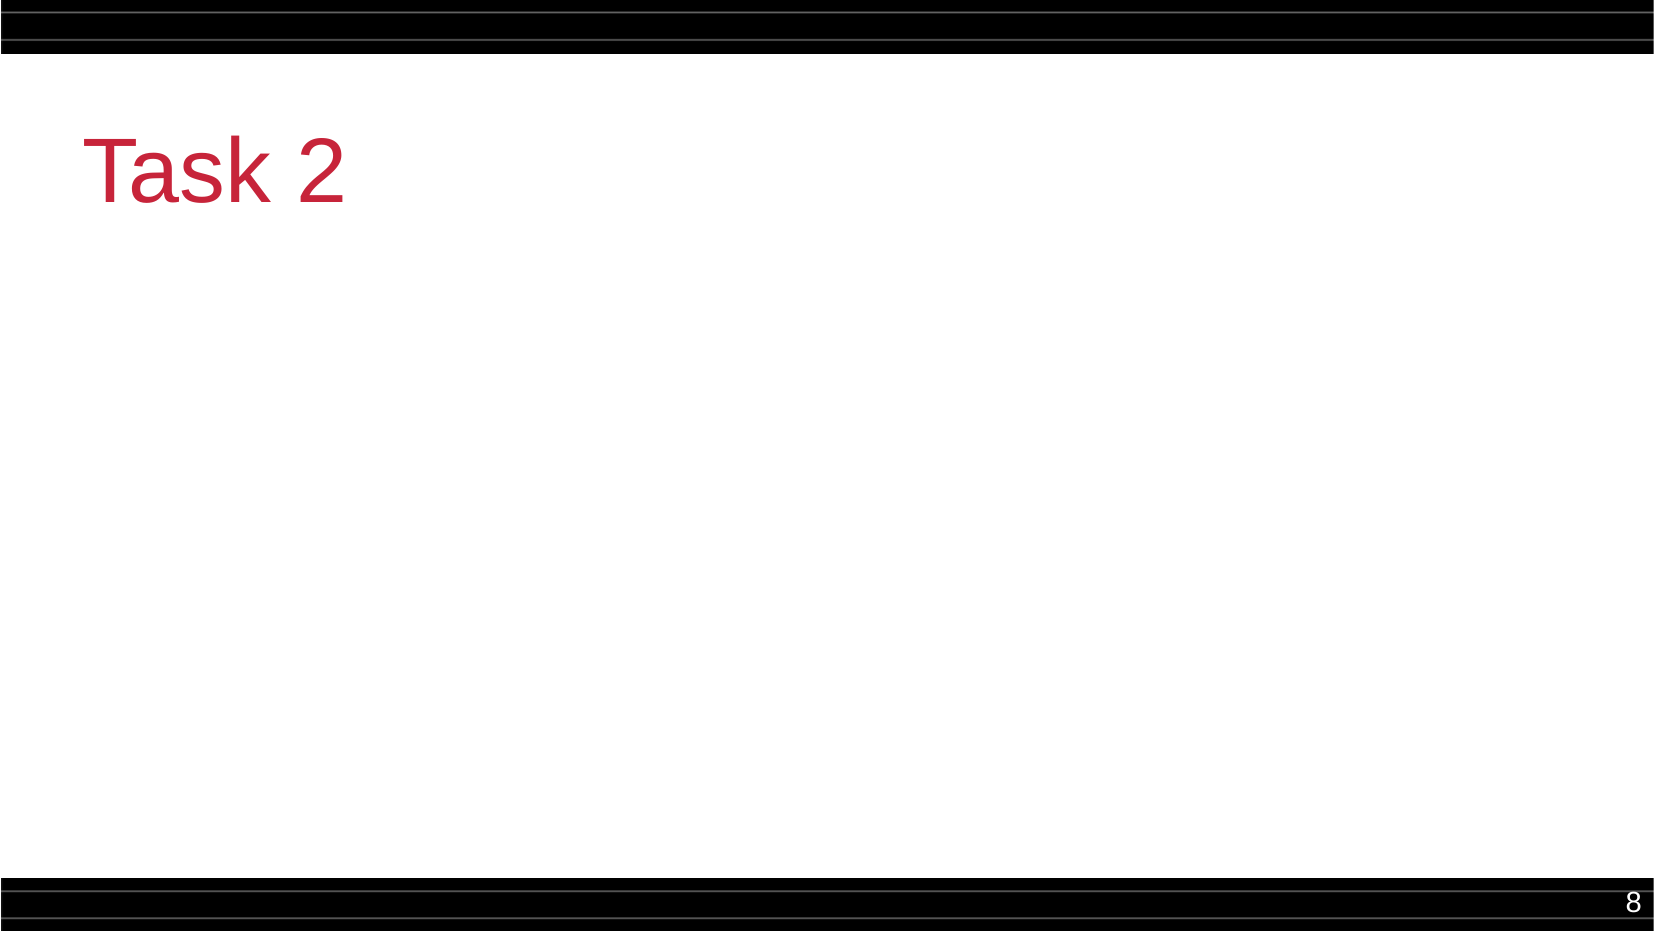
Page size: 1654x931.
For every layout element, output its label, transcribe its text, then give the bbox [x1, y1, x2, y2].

picture [1, 878, 1654, 931]
title Task 2 [82, 92, 1571, 249]
picture [1, 0, 1654, 54]
